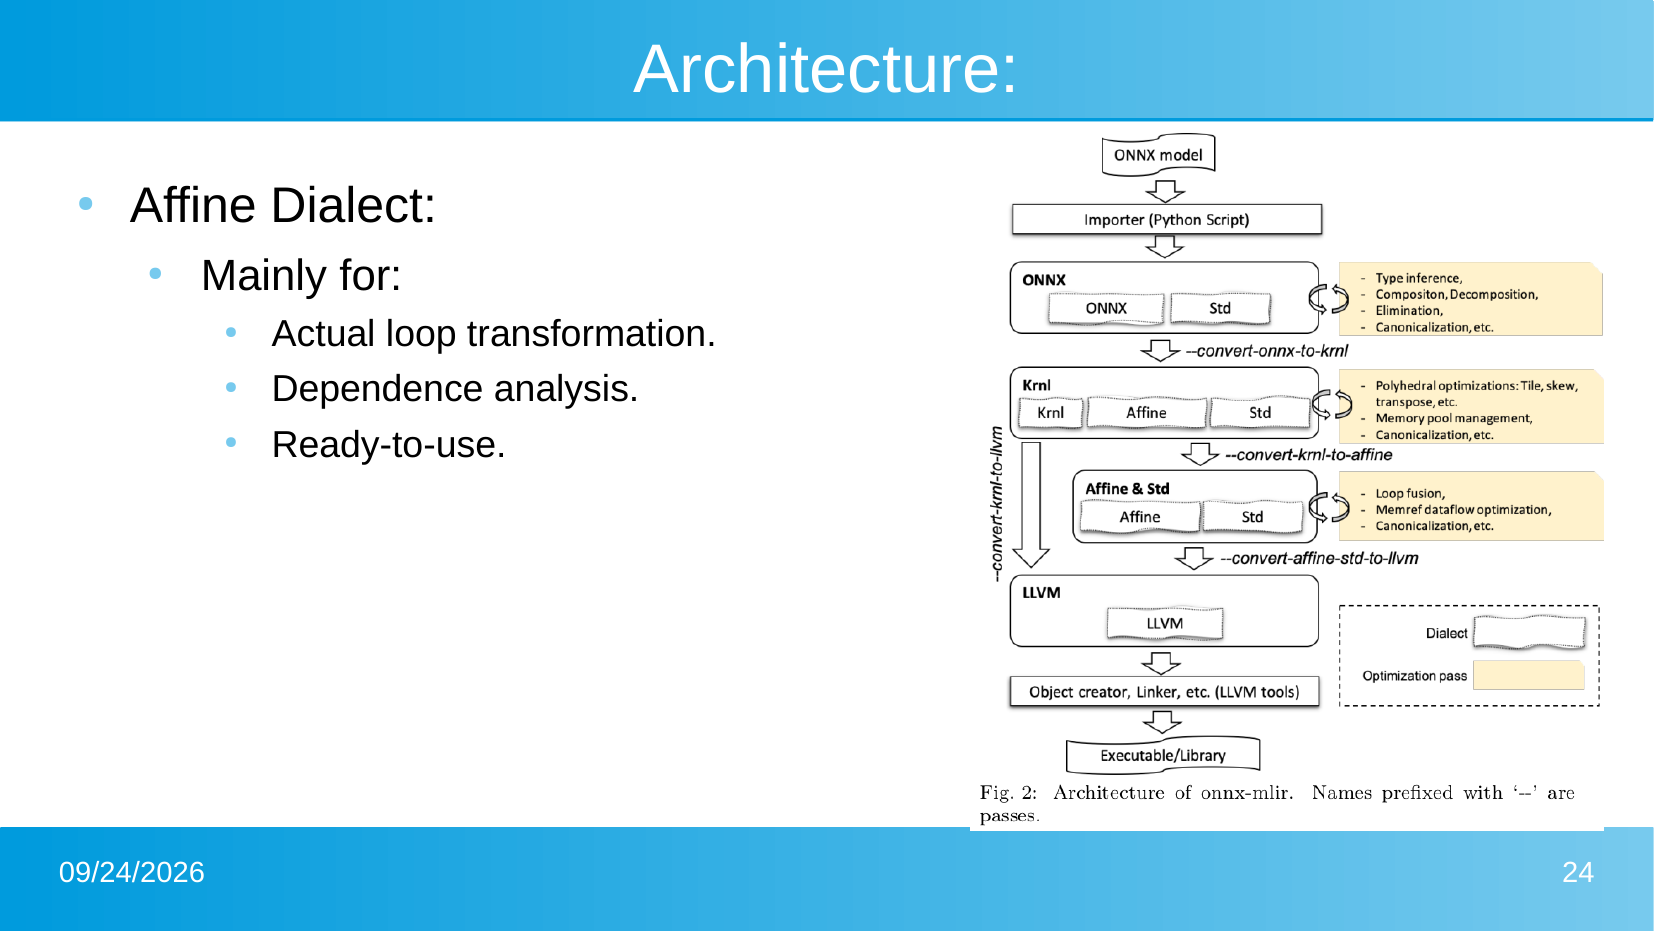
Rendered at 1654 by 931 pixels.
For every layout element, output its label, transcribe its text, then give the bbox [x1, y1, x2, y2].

title Architecture: [59, 29, 1595, 108]
list Affine Dialect: Mainly for: Actual loop transformation. Dependence analysis. Ready-to-use. [59, 177, 970, 768]
picture [970, 124, 1604, 831]
